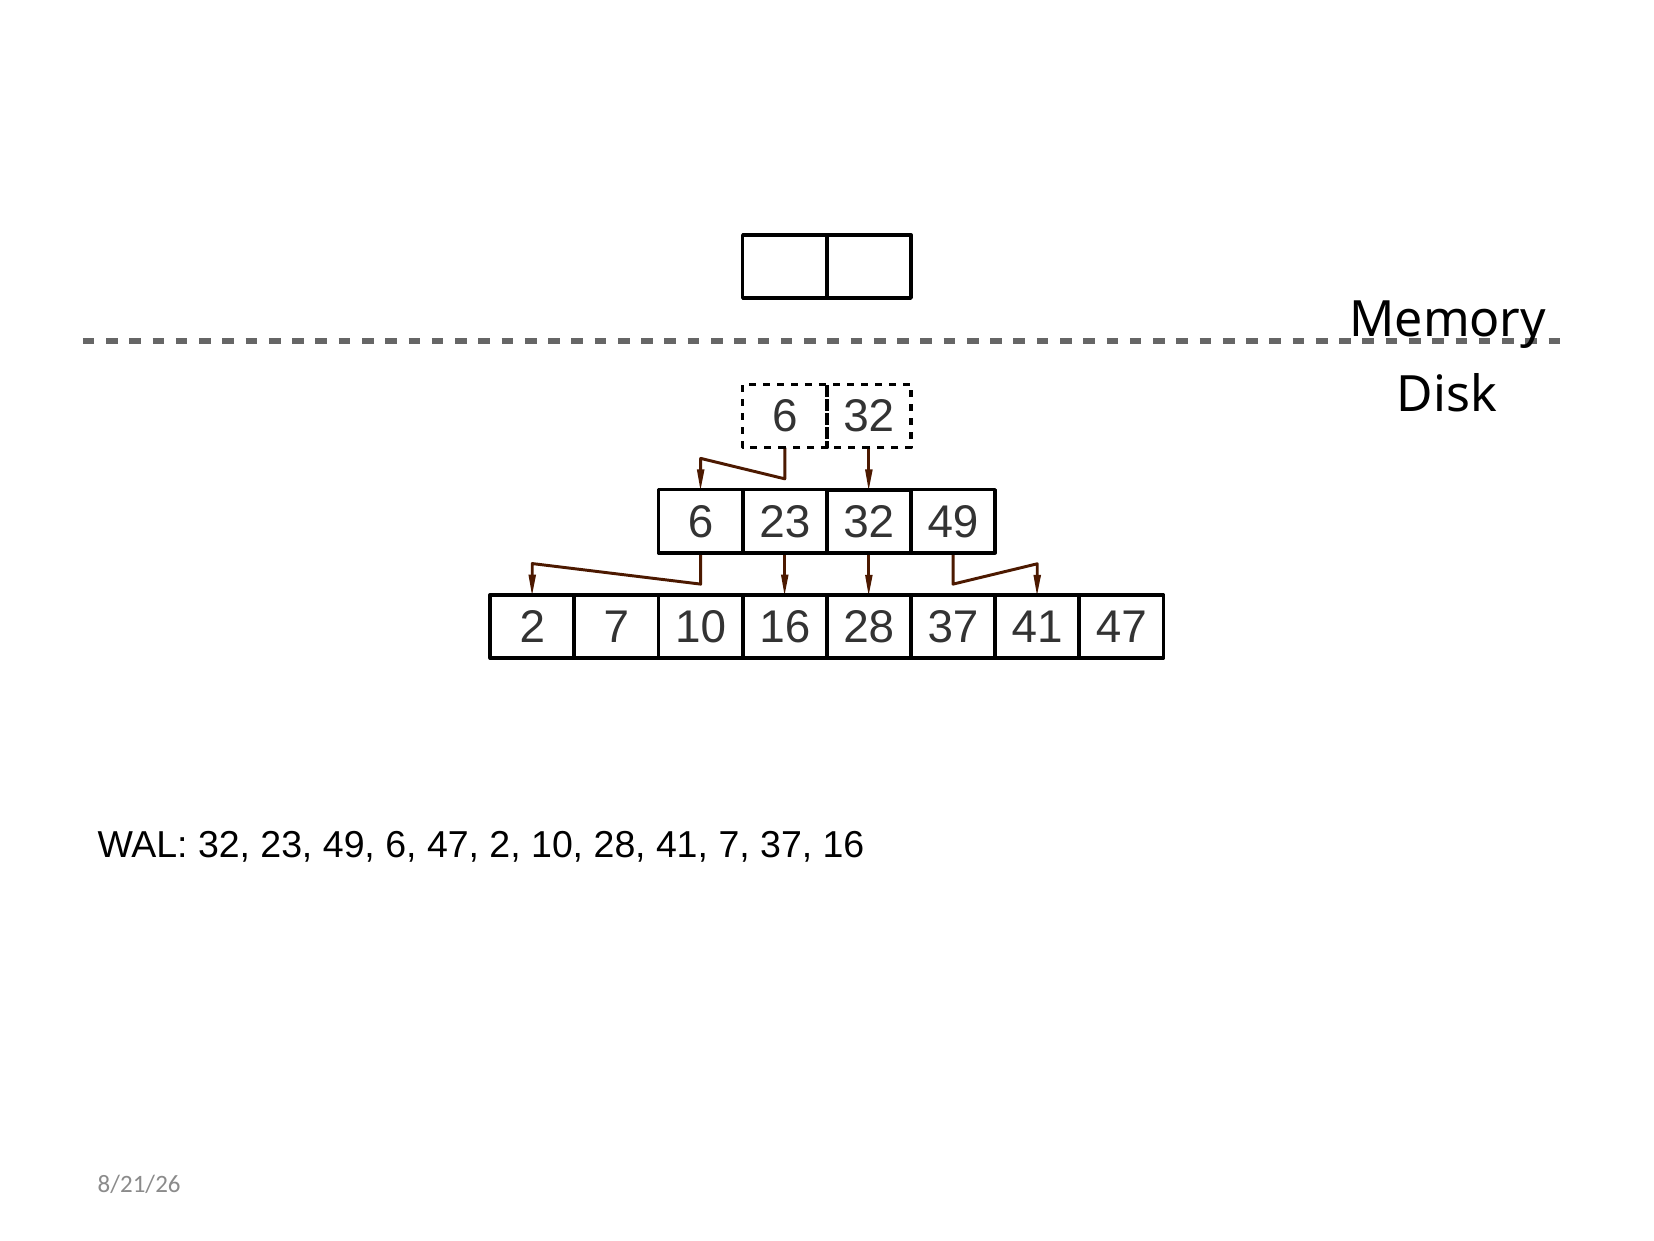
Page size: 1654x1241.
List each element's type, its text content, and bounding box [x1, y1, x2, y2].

text_box 28 [826, 595, 910, 659]
text_box 37 [910, 594, 996, 659]
text_box 23 [742, 489, 826, 553]
text_box 2 [490, 594, 574, 658]
text_box WAL: 32, 23, 49, 6, 47, 2, 10, 28, 41, 7, 37, 16 [82, 815, 1501, 892]
text_box 32 [826, 489, 910, 553]
text_box 7 [574, 594, 658, 658]
text_box 49 [910, 489, 996, 553]
text_box Memory [1334, 275, 1590, 377]
text_box Disk [1381, 350, 1534, 452]
text_box 16 [742, 594, 827, 658]
text_box 10 [658, 594, 743, 659]
text_box 6 [742, 384, 826, 448]
text_box 47 [1079, 595, 1164, 659]
text_box 6 [658, 489, 742, 553]
text_box 41 [995, 595, 1079, 659]
text_box 32 [826, 384, 911, 448]
